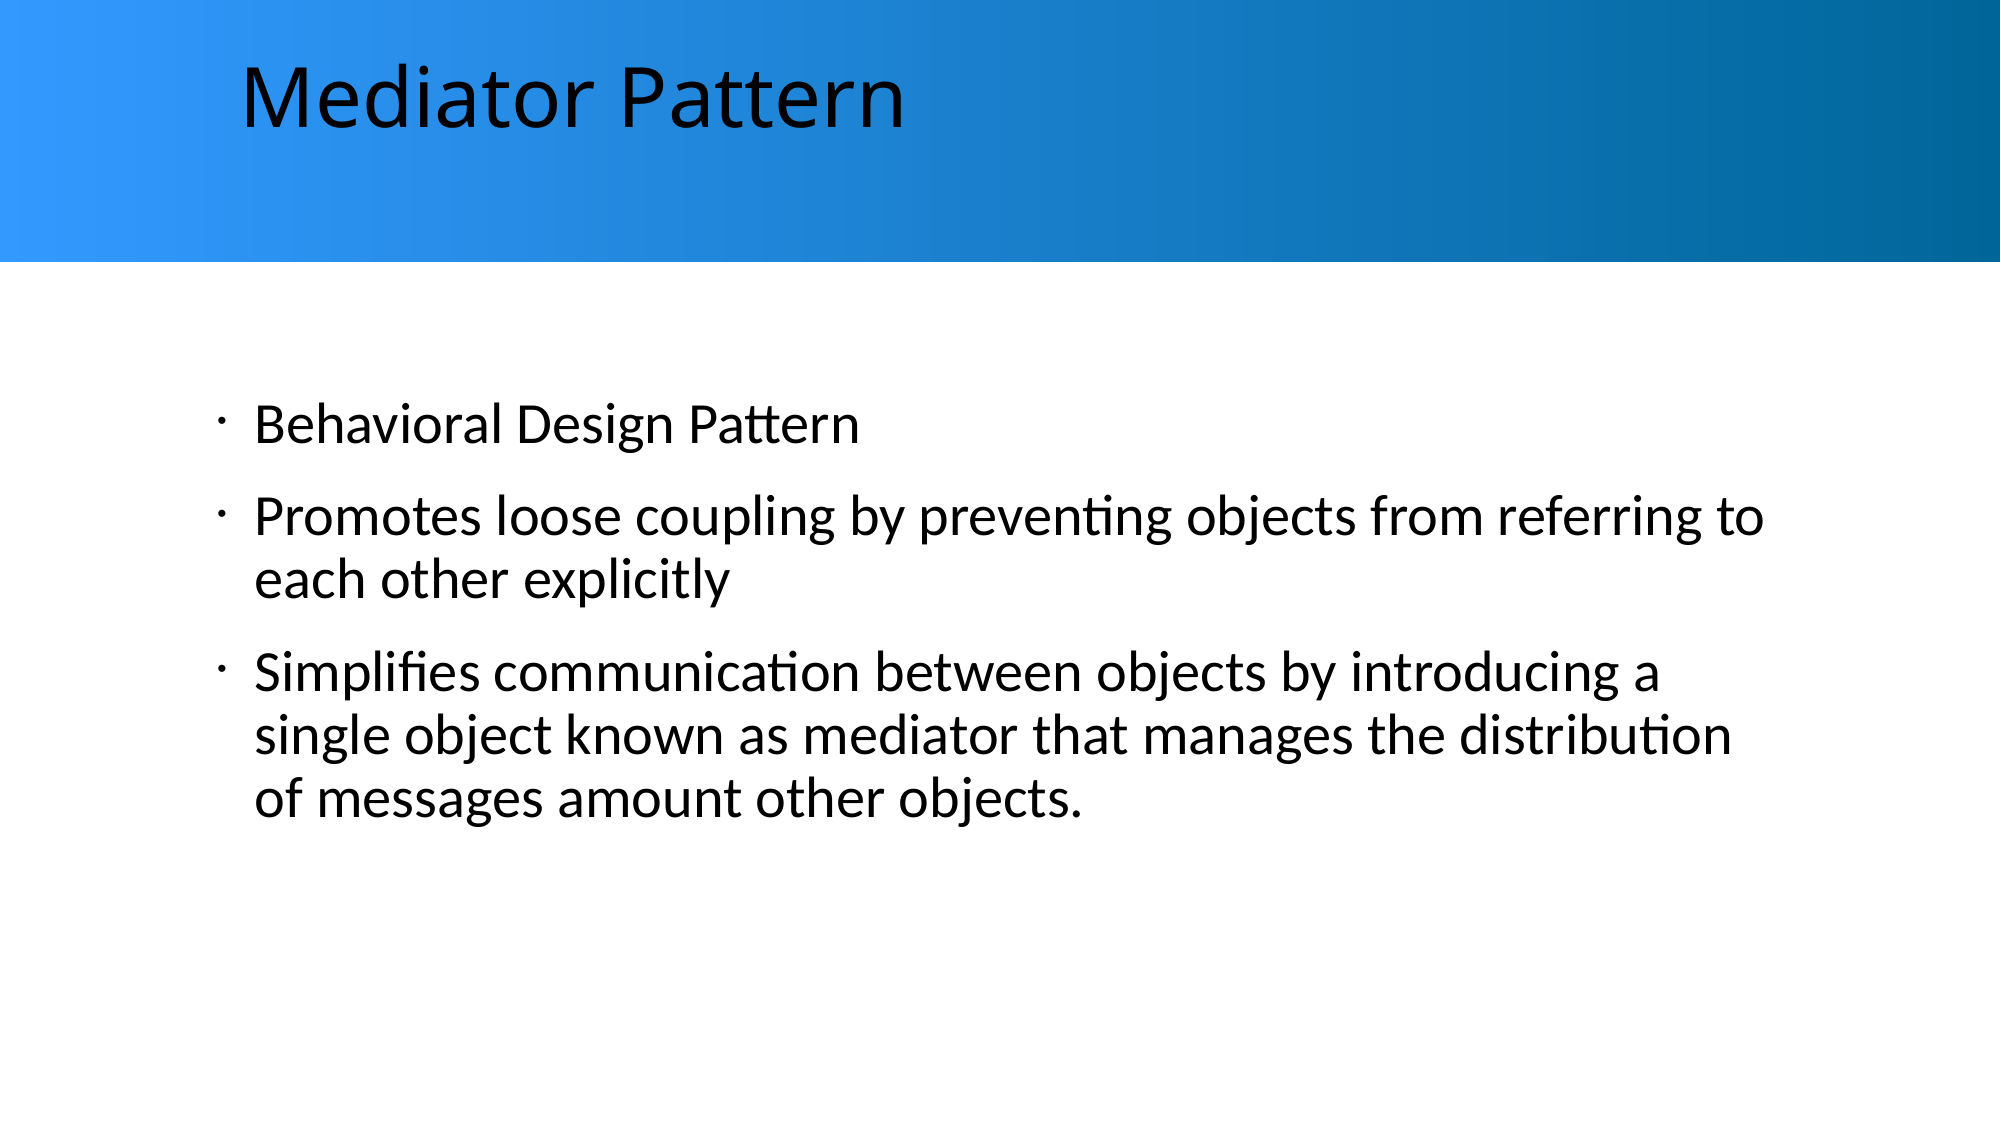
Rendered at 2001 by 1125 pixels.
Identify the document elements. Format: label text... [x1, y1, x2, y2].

text_box [0, 0, 2000, 1125]
list Behavioral Design Pattern Promotes loose coupling by preventing objects from referring to each other explicitly Simplifies communication between objects by introducing a single object known as mediator that manages the distribution of messages amount other objects. [202, 309, 1798, 914]
title Mediator Pattern [225, 48, 1849, 218]
